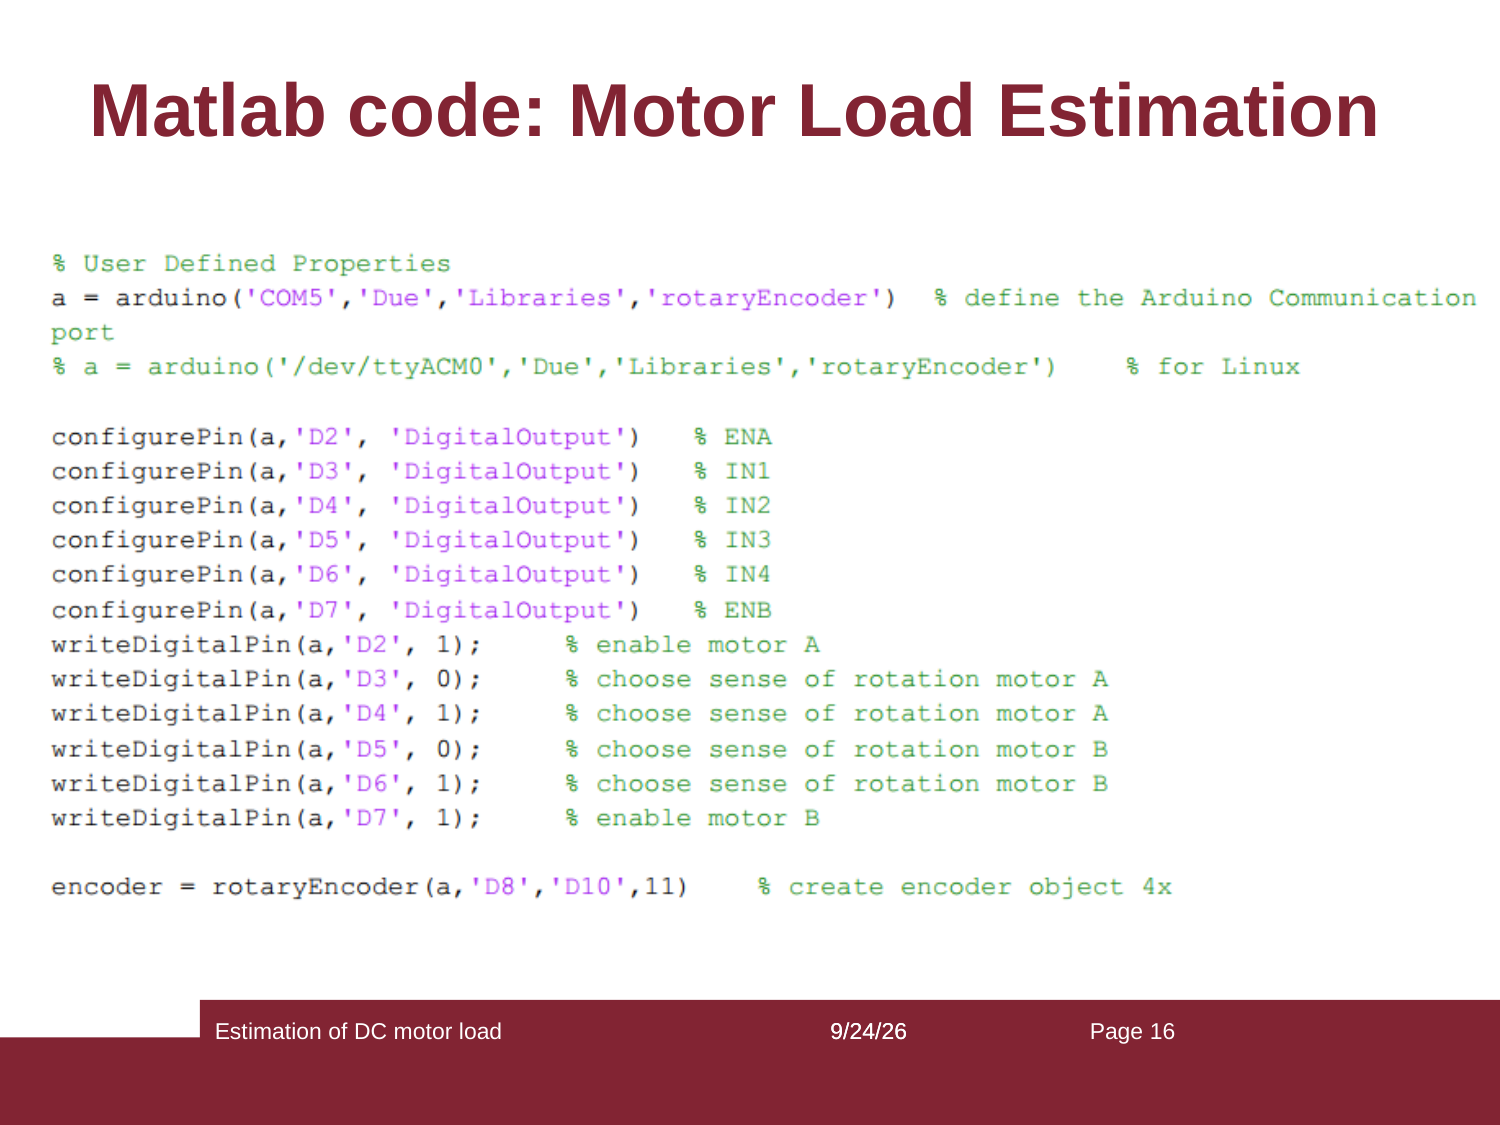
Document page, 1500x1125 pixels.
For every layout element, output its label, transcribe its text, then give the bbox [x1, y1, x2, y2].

text_box 2/27/18 [712, 1008, 1026, 1084]
text_box Page 16 [1074, 1008, 1388, 1084]
text_box Estimation of DC motor load [199, 1008, 675, 1084]
picture [47, 245, 1479, 909]
text_box Matlab code: Motor Load Estimation [75, 61, 1436, 161]
